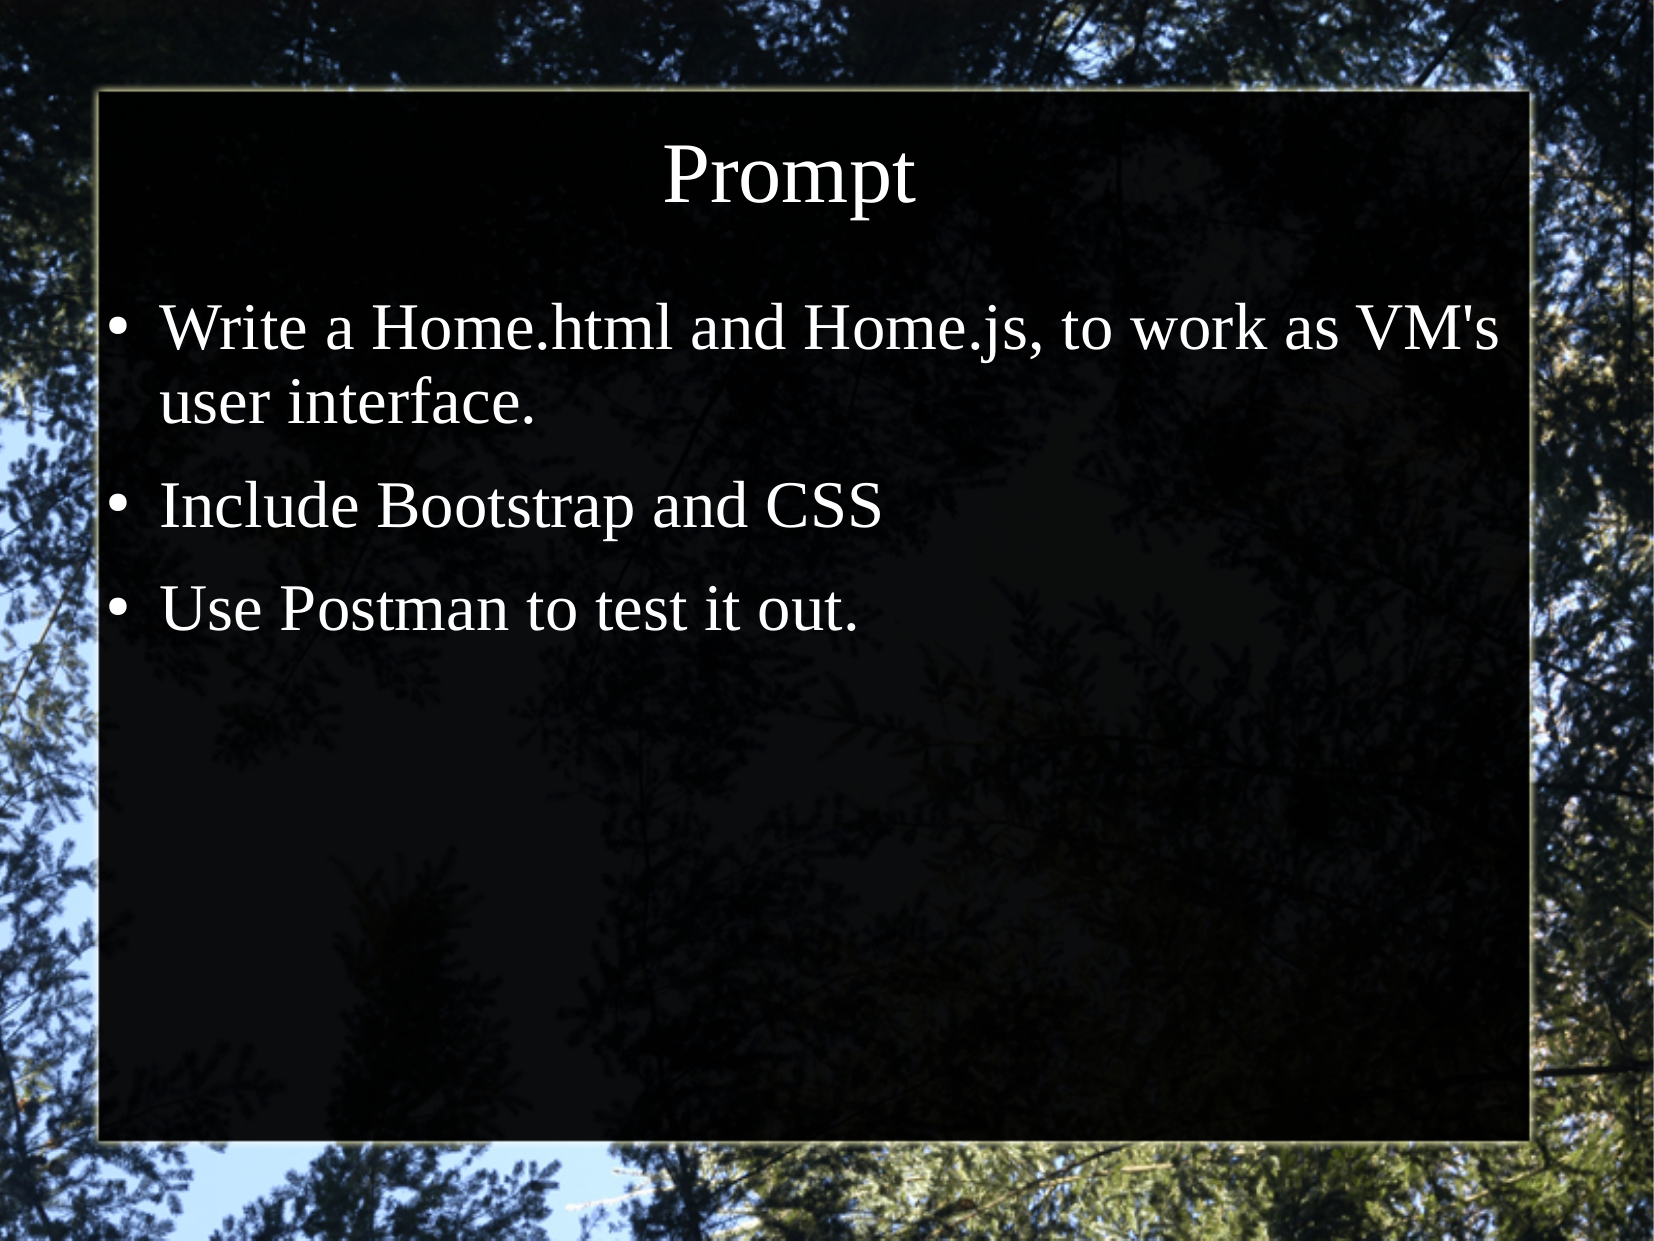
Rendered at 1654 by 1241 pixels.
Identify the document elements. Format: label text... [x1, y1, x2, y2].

picture [0, 0, 1654, 1241]
title Prompt [88, 88, 1536, 257]
list Write a Home.html and Home.js, to work as VM's user interface. Include Bootstrap and CSS Use Postman to test it out. [88, 290, 1536, 1123]
